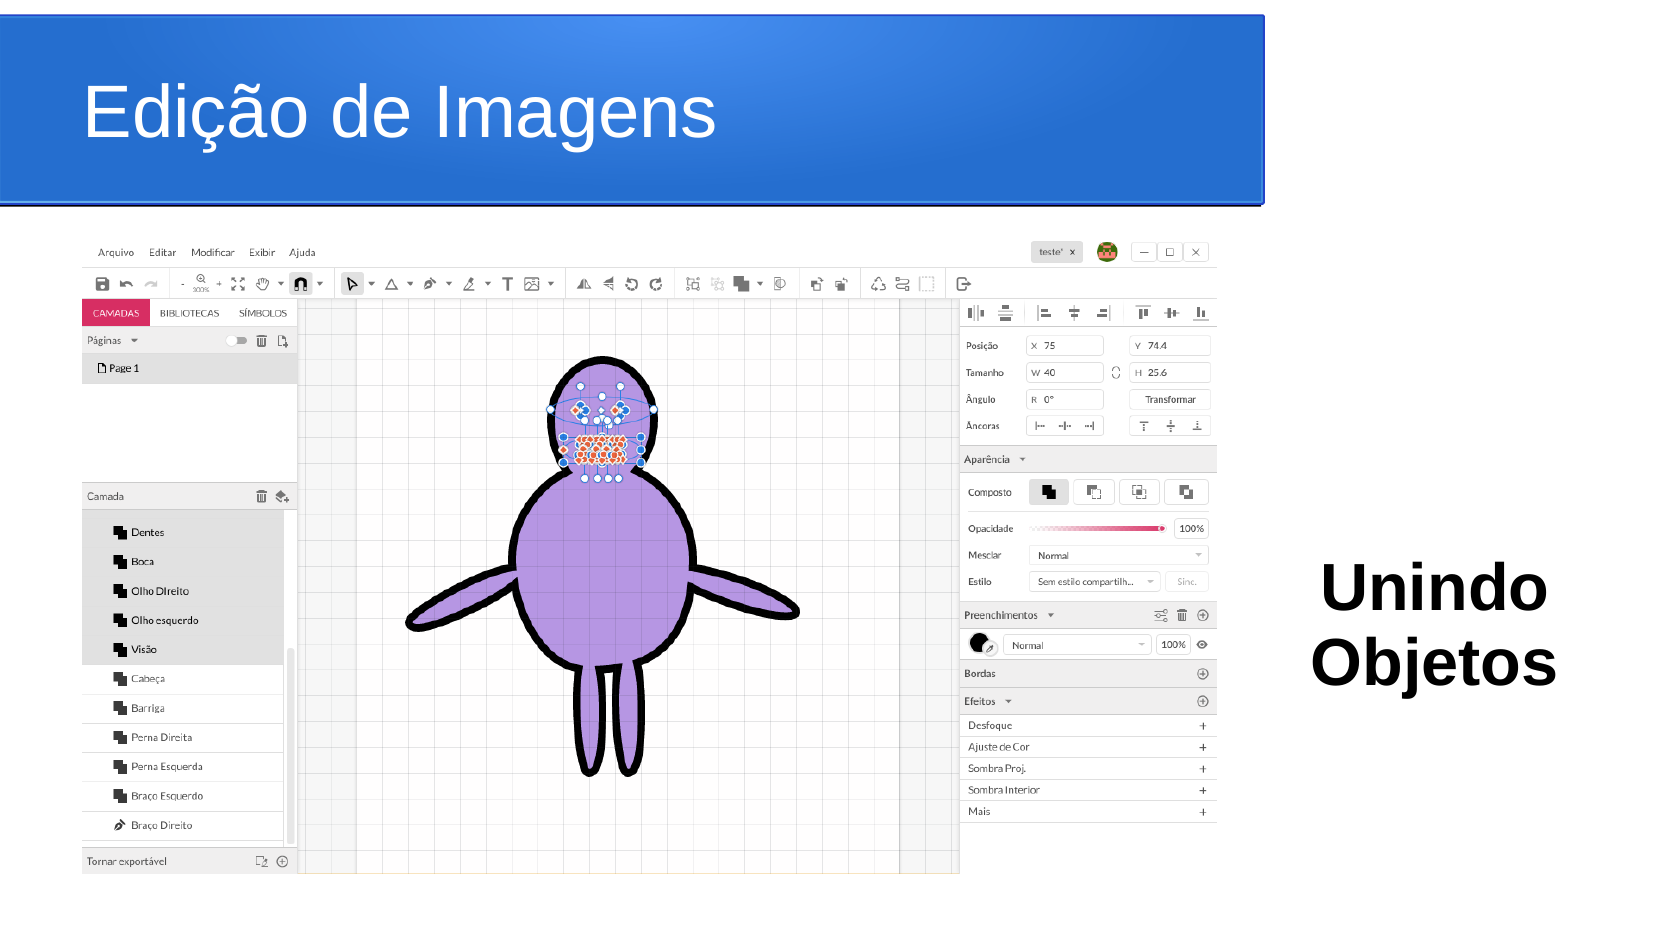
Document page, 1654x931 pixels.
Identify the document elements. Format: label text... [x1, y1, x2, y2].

picture [82, 236, 1217, 875]
subtitle Unindo Objetos [1217, 513, 1654, 737]
title Edição de Imagens [82, 35, 1235, 189]
